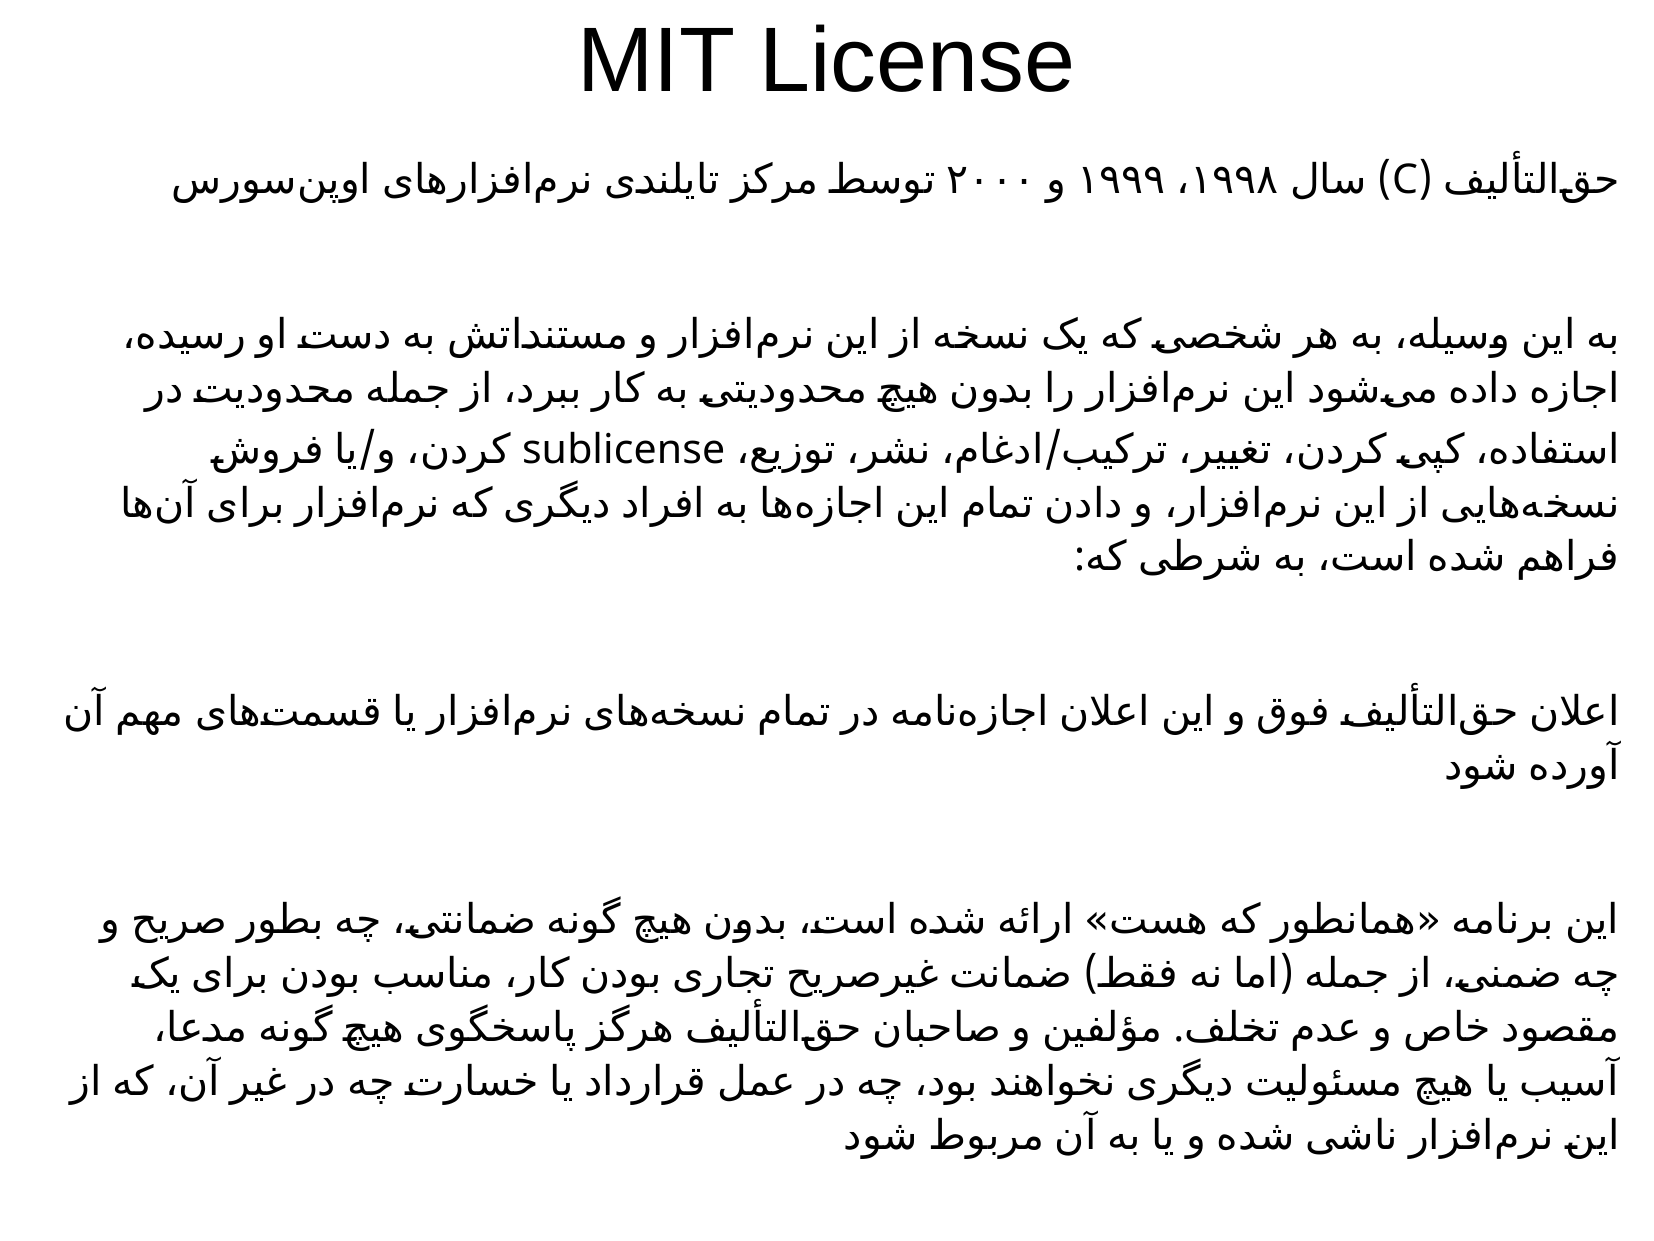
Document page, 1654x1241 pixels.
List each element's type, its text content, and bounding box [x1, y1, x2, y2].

title MIT License [82, 8, 1571, 111]
list حق‌التألیف (C) سال ۱۹۹۸، ۱۹۹۹ و ۲۰۰۰ توسط مرکز تایلندی نرم‌افزارهای اوپن‌سورس به این وسیله، به هر شخصی که یک نسخه از این نرم‌افزار و مستنداتش به دست او رسیده، اجازه داده می‌شود این نرم‌افزار را بدون هیچ محدودیتی به کار ببرد، از جمله محدودیت در استفاده، کپی کردن، تغییر، ترکیب/ادغام، نشر، توزیع، sublicense کردن، و/یا فروش نسخه‌هایی از این نرم‌افزار، و دادن تمام این اجازه‌ها به افراد دیگری که نرم‌افزار برای آن‌ها فراهم شده است، به شرطی که: اعلان حق‌التألیف فوق و این اعلان اجازه‌نامه در تمام نسخه‌های نرم‌افزار یا قسمت‌های مهم آن آورده شود این برنامه «همانطور که هست» ارائه شده است، بدون هیچ گونه ضمانتی، چه بطور صریح و چه ضمنی، از جمله (اما نه فقط) ضمانت غیرصریح تجاری بودن کار، مناسب بودن برای یک مقصود خاص و عدم تخلف. مؤلفین و صاحبان حق‌التألیف هرگز پاسخگوی هیچ گونه مدعا، آسیب یا هیچ مسئولیت دیگری نخواهند بود، چه در عمل قرارداد یا خسارت چه در غیر آن، که از این نرم‌افزار ناشی شده و یا به آن مربوط شود [45, 150, 1621, 1171]
